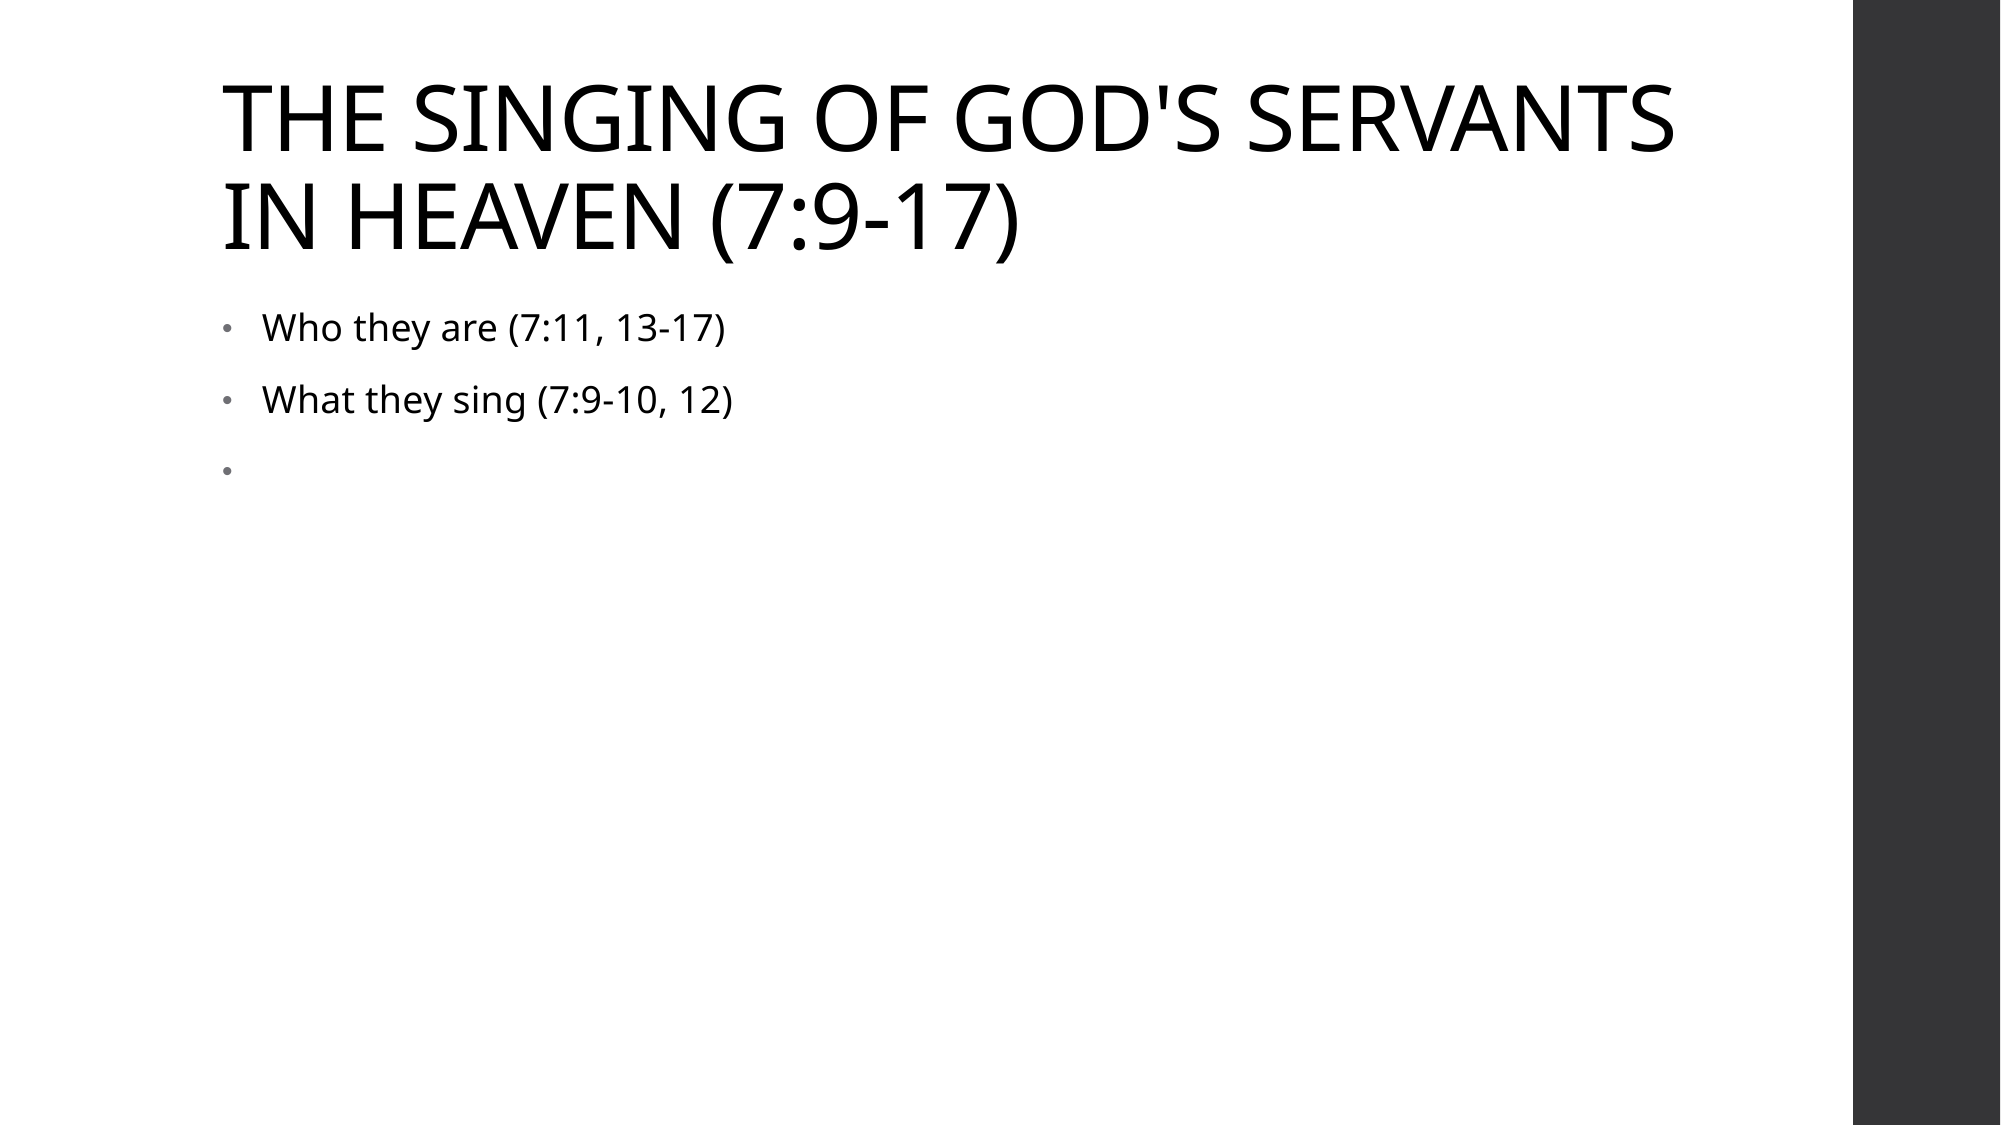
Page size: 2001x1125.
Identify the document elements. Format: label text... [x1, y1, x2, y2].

list Who they are (7:11, 13-17) What they sing (7:9-10, 12) [206, 299, 1617, 1014]
title THE SINGING OF GOD'S SERVANTS IN HEAVEN (7:9-17) [206, 60, 1797, 278]
